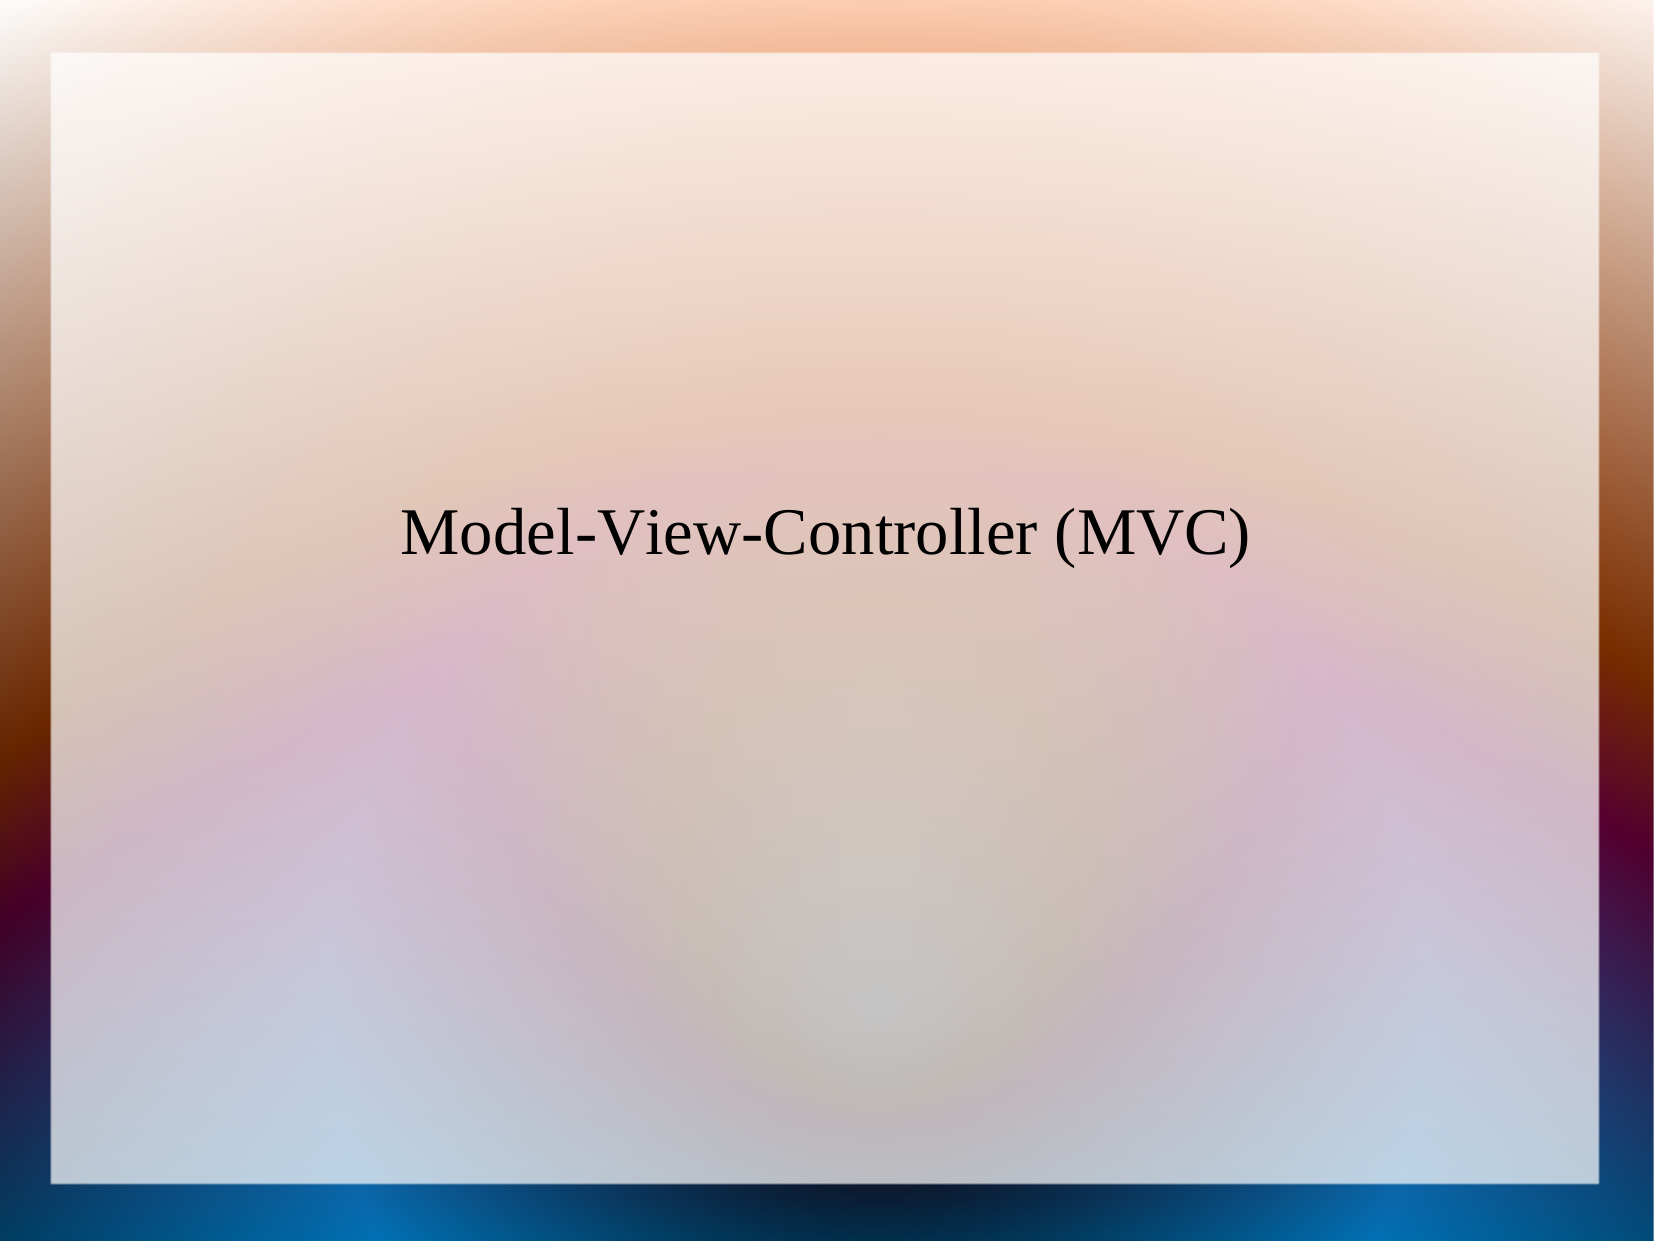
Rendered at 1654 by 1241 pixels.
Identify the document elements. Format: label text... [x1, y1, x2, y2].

picture [0, 0, 1654, 1241]
subtitle Model-View-Controller (MVC) [82, 55, 1571, 1010]
